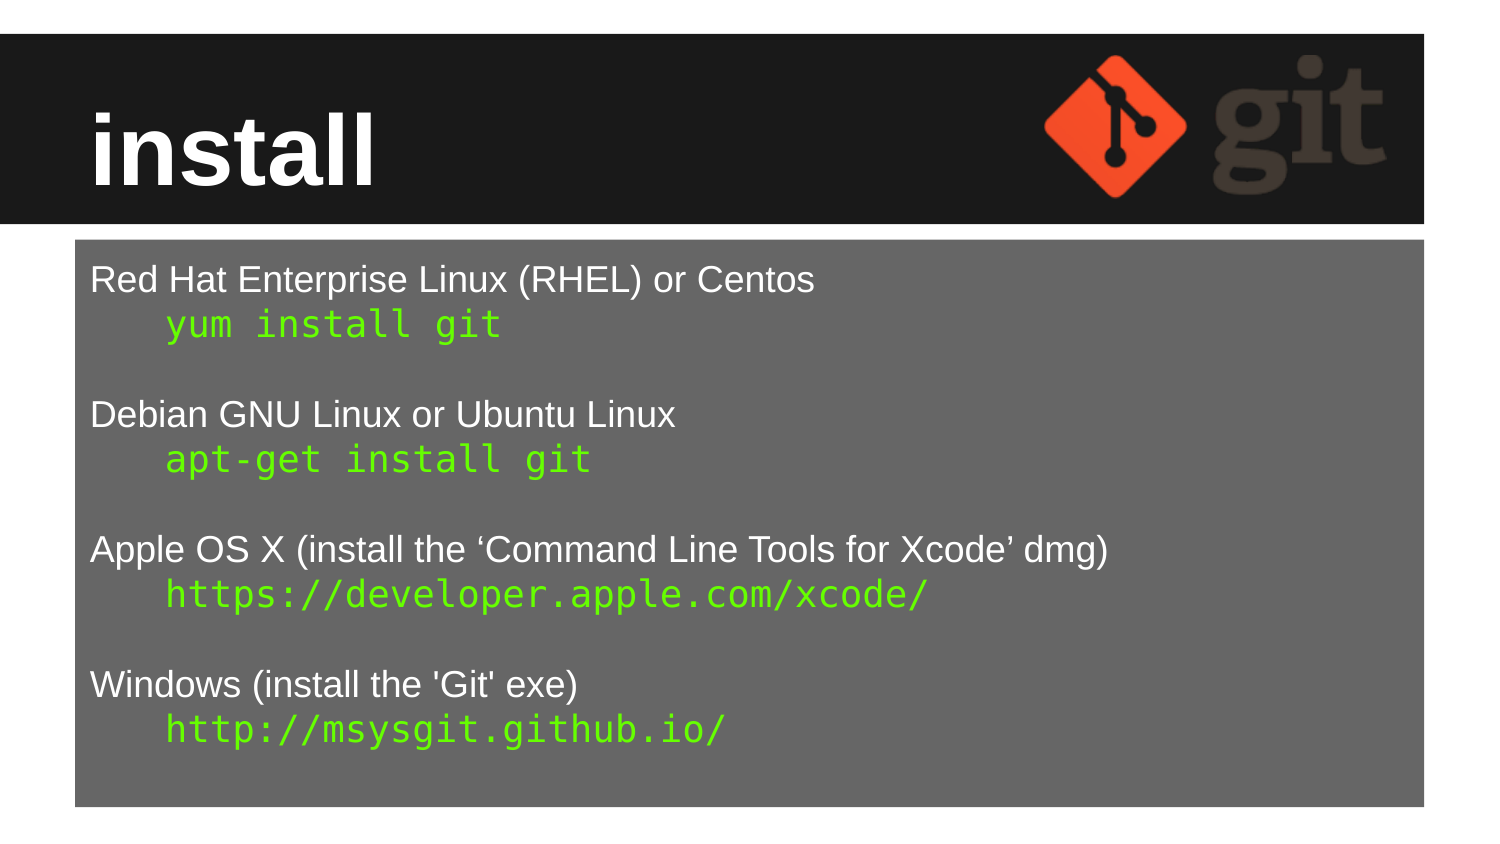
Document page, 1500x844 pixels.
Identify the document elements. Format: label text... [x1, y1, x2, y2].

text_box Red Hat Enterprise Linux (RHEL) or Centos yum install git Debian GNU Linux or Ubuntu Linux apt-get install git Apple OS X (install the ‘Command Line Tools for Xcode’ dmg) https://developer.apple.com/xcode/ Windows (install the 'Git' exe) http://msysgit.github.io/ [75, 239, 1425, 808]
picture [1044, 55, 1387, 199]
text_box install [75, 33, 1425, 221]
